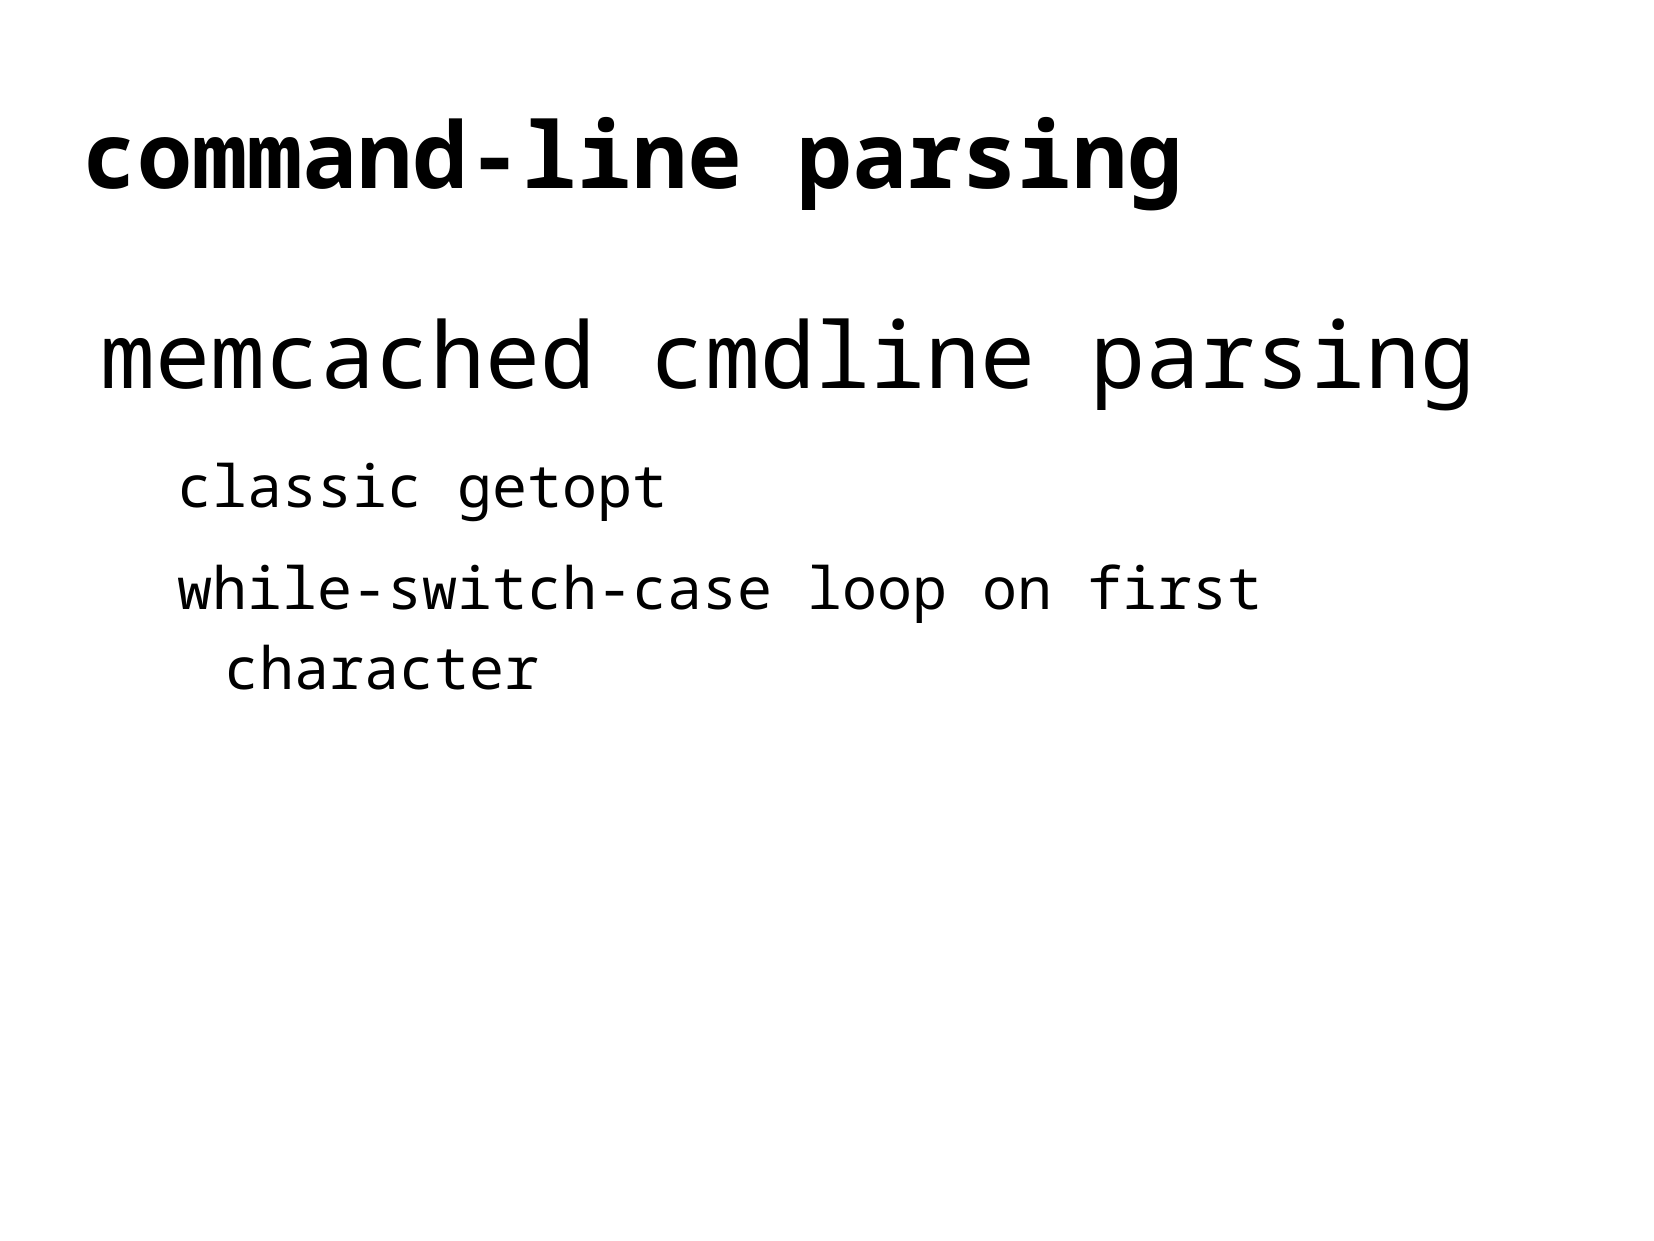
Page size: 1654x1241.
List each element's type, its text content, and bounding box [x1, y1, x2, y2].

list memcached cmdline parsing classic getopt while-switch-case loop on first character [82, 290, 1571, 1094]
title command-line parsing [82, 49, 1571, 257]
